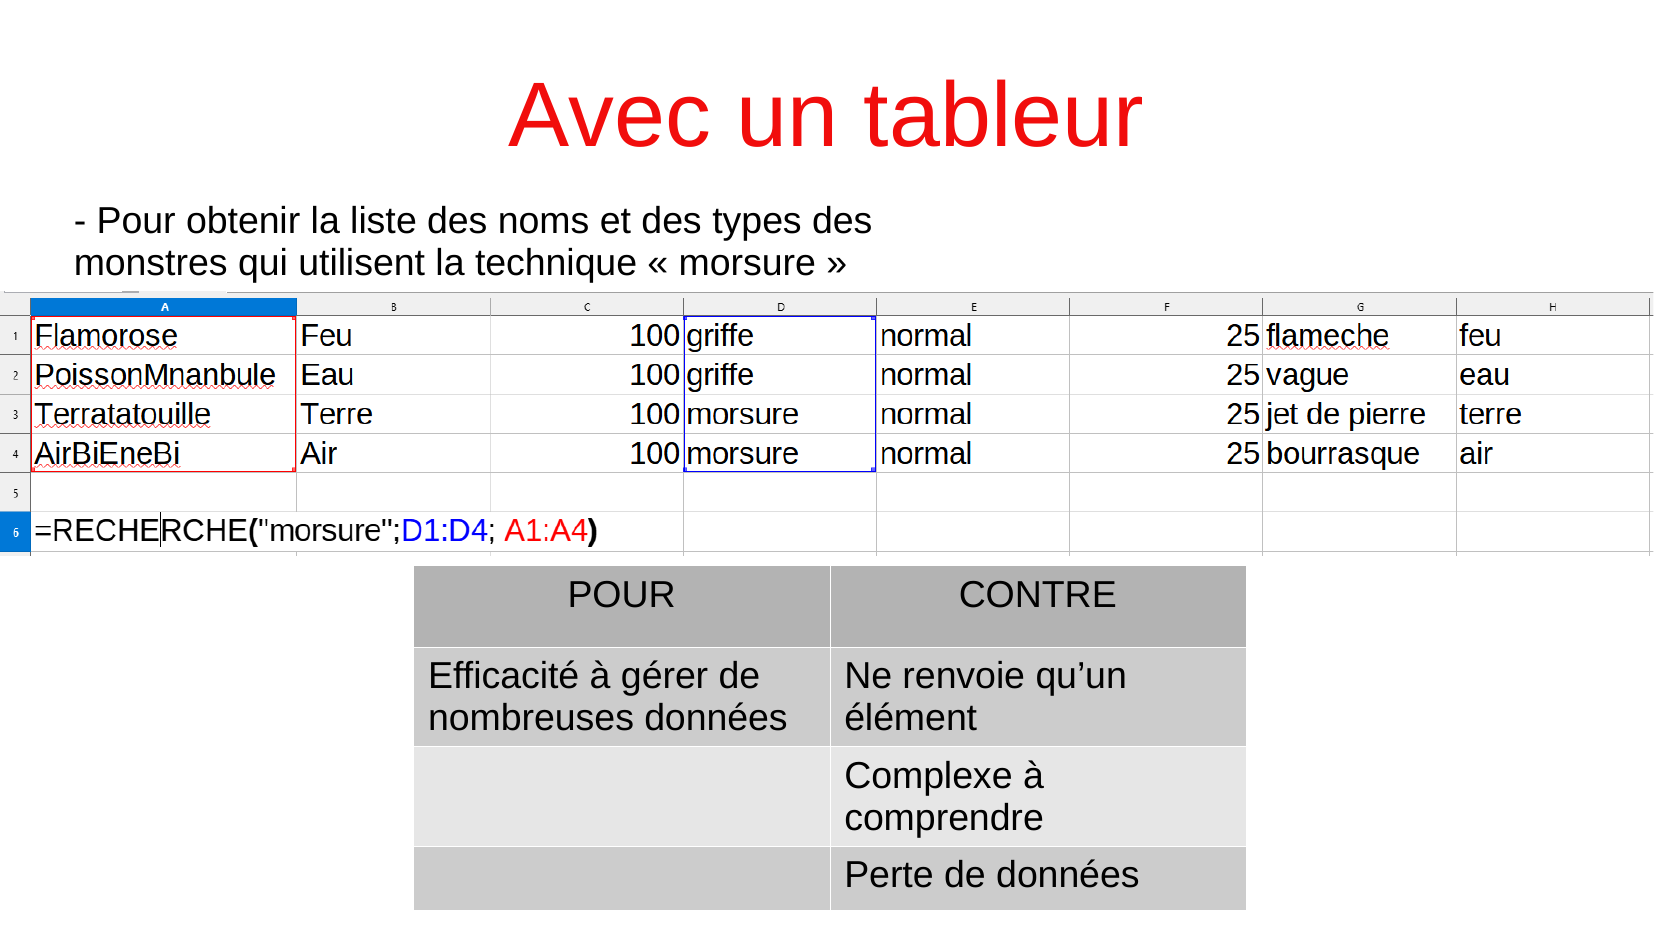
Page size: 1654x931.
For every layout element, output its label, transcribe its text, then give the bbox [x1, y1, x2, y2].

table_cell Perte de données [831, 847, 1246, 910]
text_box - Pour obtenir la liste des noms et des types des monstres qui utilisent la technique « morsure » [59, 192, 916, 334]
table_cell Complexe à comprendre [831, 747, 1246, 846]
title Avec un tableur [82, 37, 1571, 193]
table_cell [414, 847, 830, 910]
table_cell Efficacité à gérer de nombreuses données [414, 648, 830, 746]
table_cell [414, 747, 830, 846]
picture [0, 291, 1654, 556]
table_cell Ne renvoie qu’un élément [831, 648, 1246, 746]
table_header POUR [414, 566, 830, 647]
table_header CONTRE [831, 566, 1246, 647]
